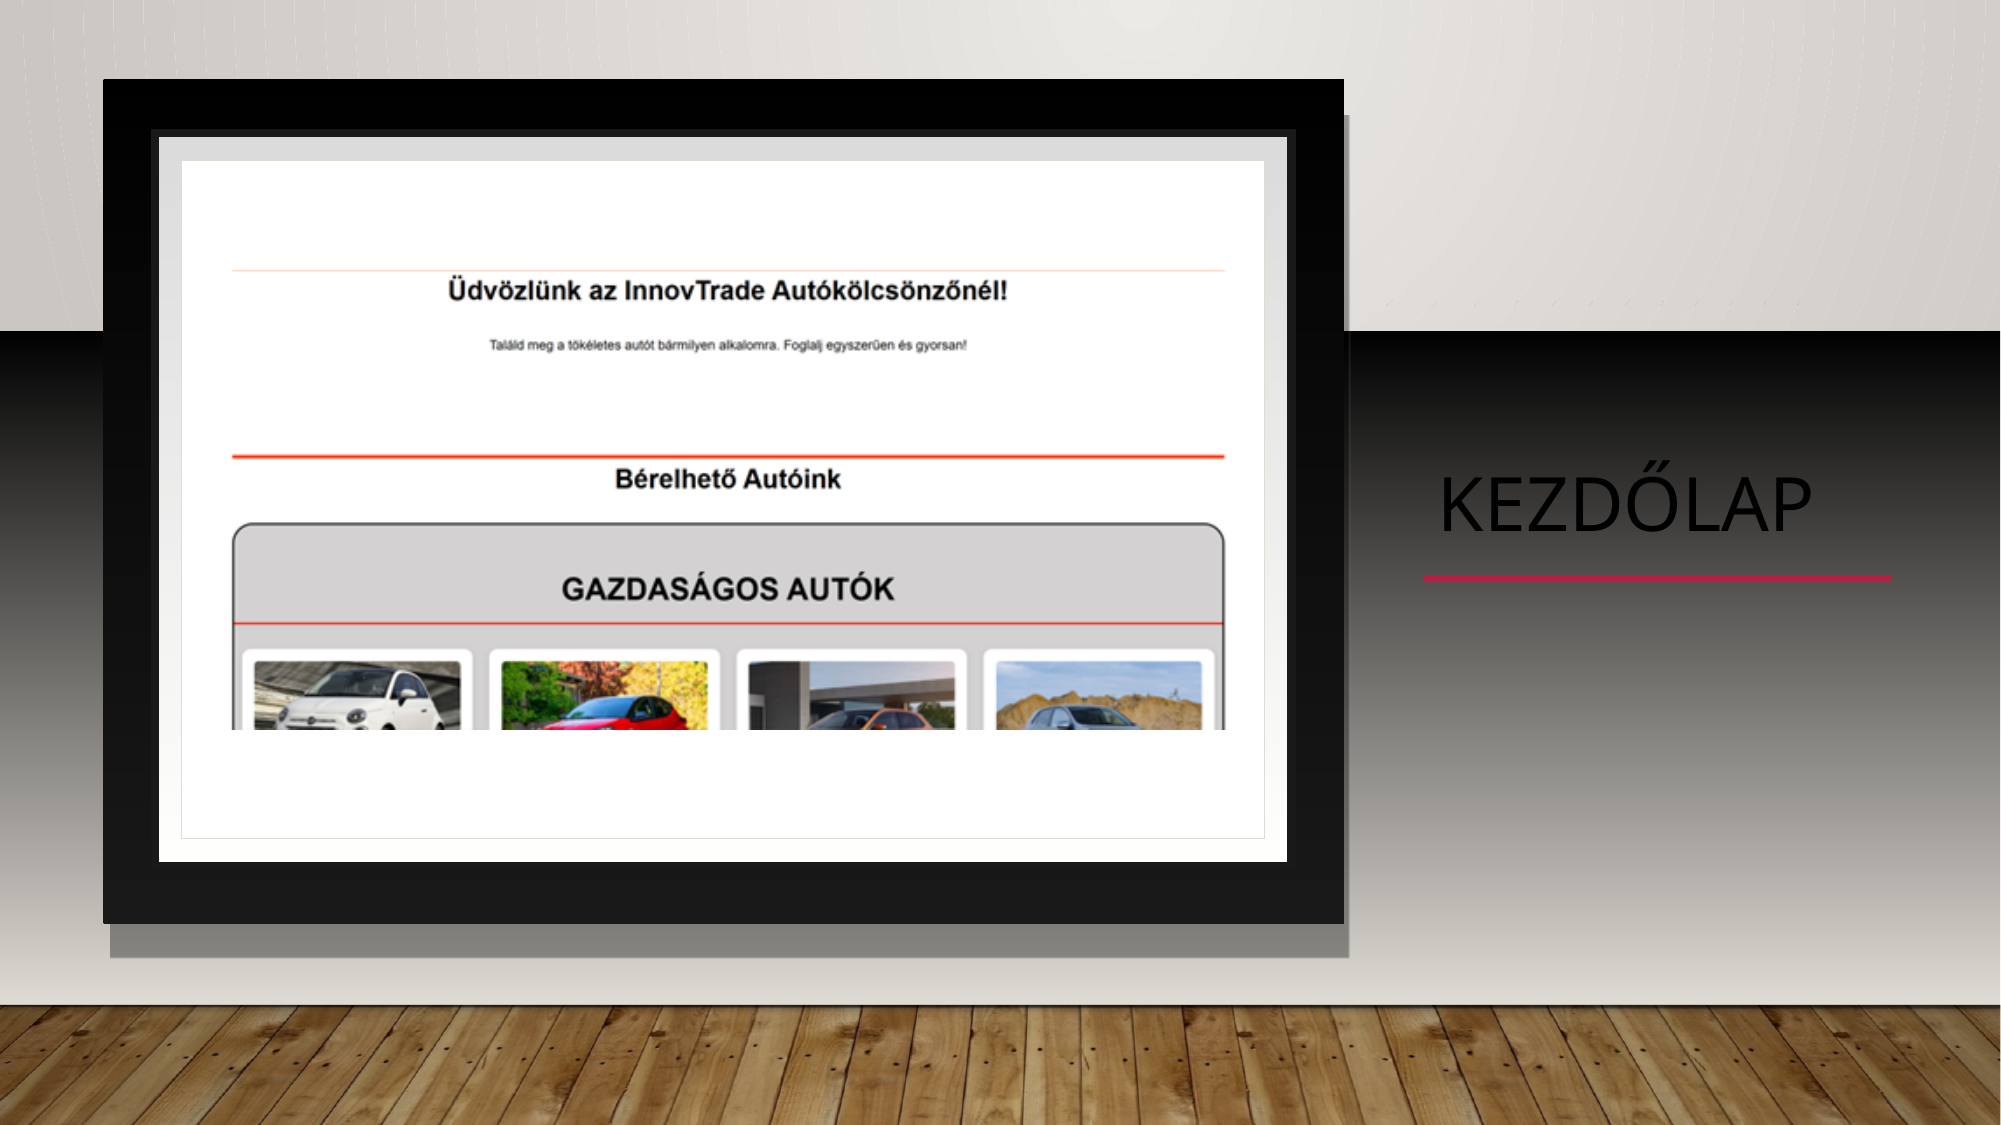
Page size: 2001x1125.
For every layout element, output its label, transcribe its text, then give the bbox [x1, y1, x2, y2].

title kezdőlap [1422, 240, 1892, 549]
picture [208, 270, 1240, 730]
text_box [0, 0, 2000, 1005]
picture [0, 1005, 2000, 1125]
